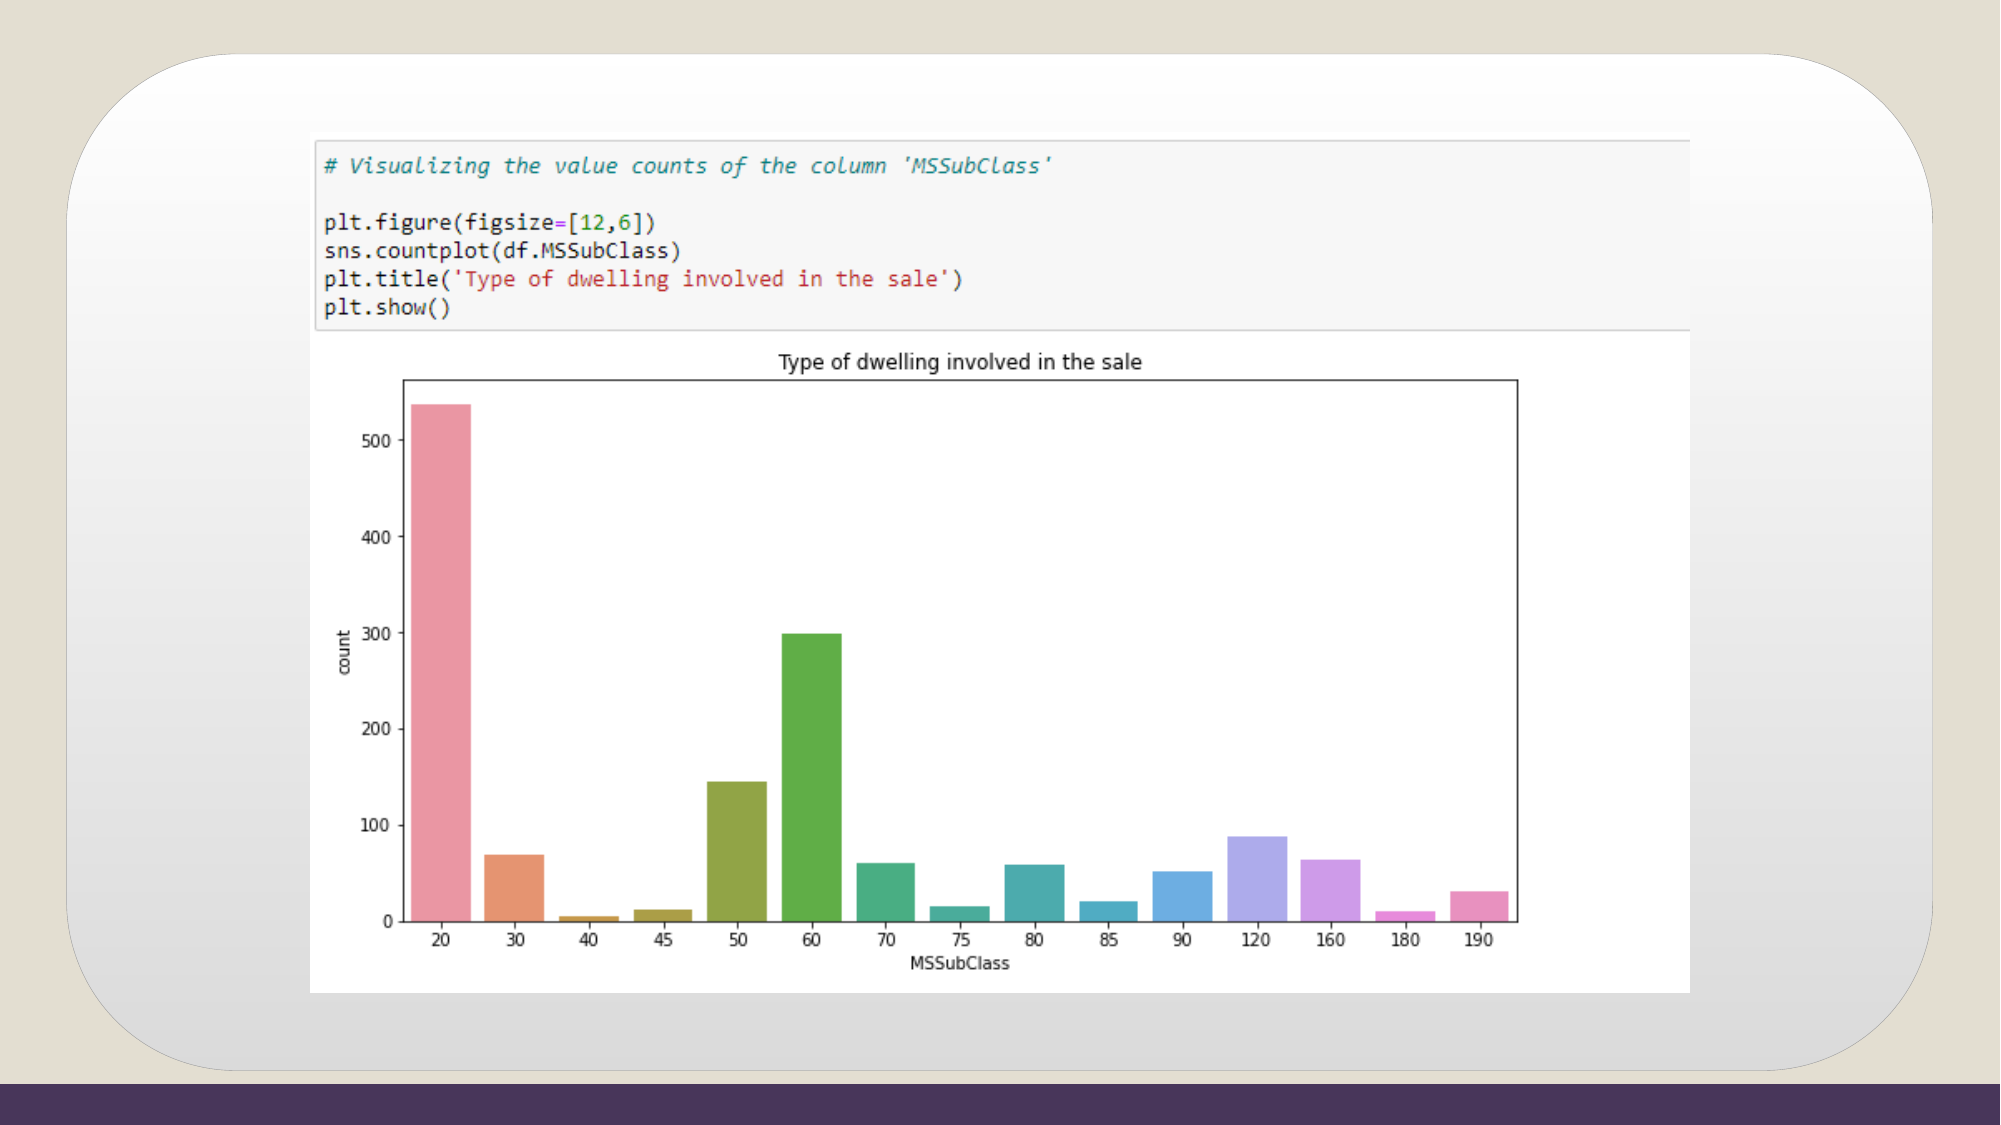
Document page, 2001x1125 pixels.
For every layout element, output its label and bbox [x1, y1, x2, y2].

picture [310, 132, 1690, 993]
text_box [0, 1084, 2000, 1125]
